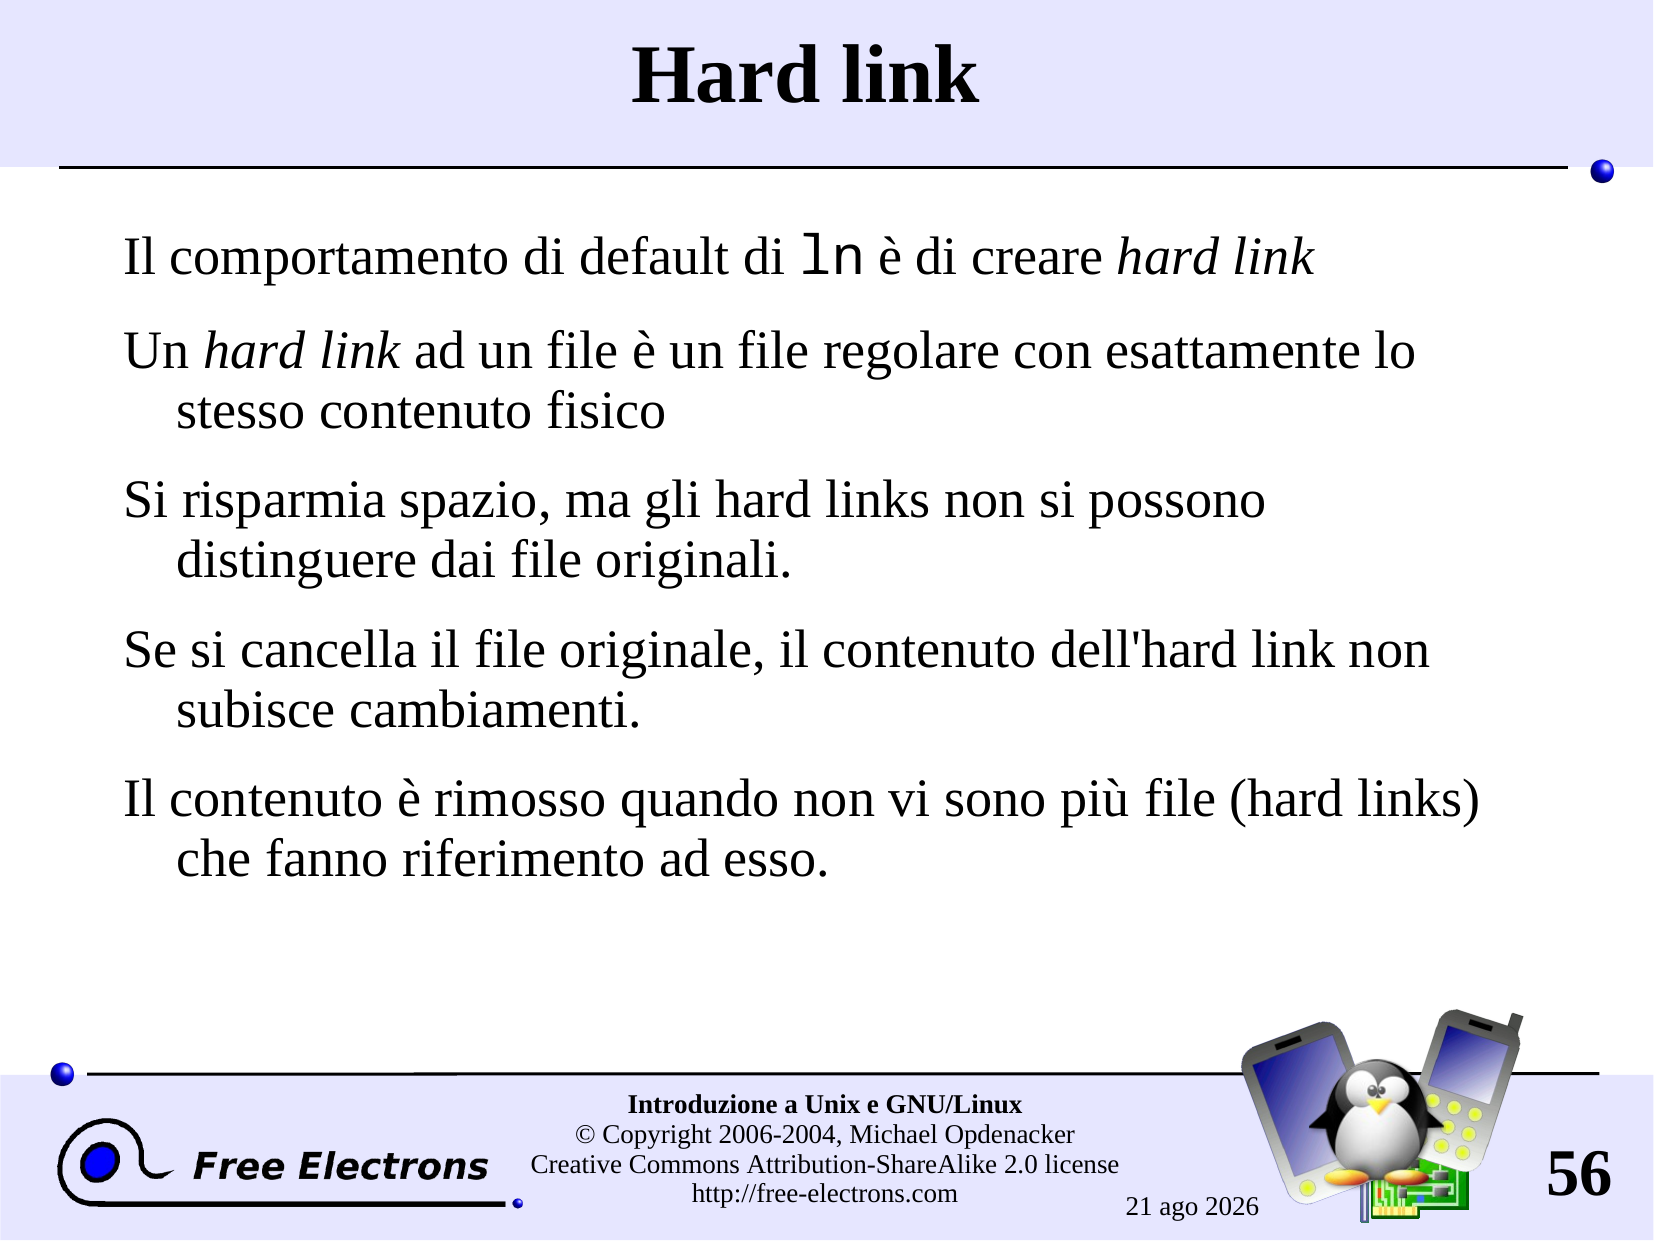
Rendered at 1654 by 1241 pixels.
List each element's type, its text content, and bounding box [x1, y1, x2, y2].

picture [50, 1107, 527, 1216]
list Il comportamento di default di ln è di creare hard link Un hard link ad un file è un file regolare con esattamente lo stesso contenuto fisico Si risparmia spazio, ma gli hard links non si possono distinguere dai file originali. Se si cancella il file originale, il contenuto dell'hard link non subisce cambiamenti. Il contenuto è rimosso quando non vi sono più file (hard links) che fanno riferimento ad esso. [105, 216, 1518, 1066]
picture [1231, 1007, 1538, 1241]
title Hard link [60, 20, 1551, 130]
